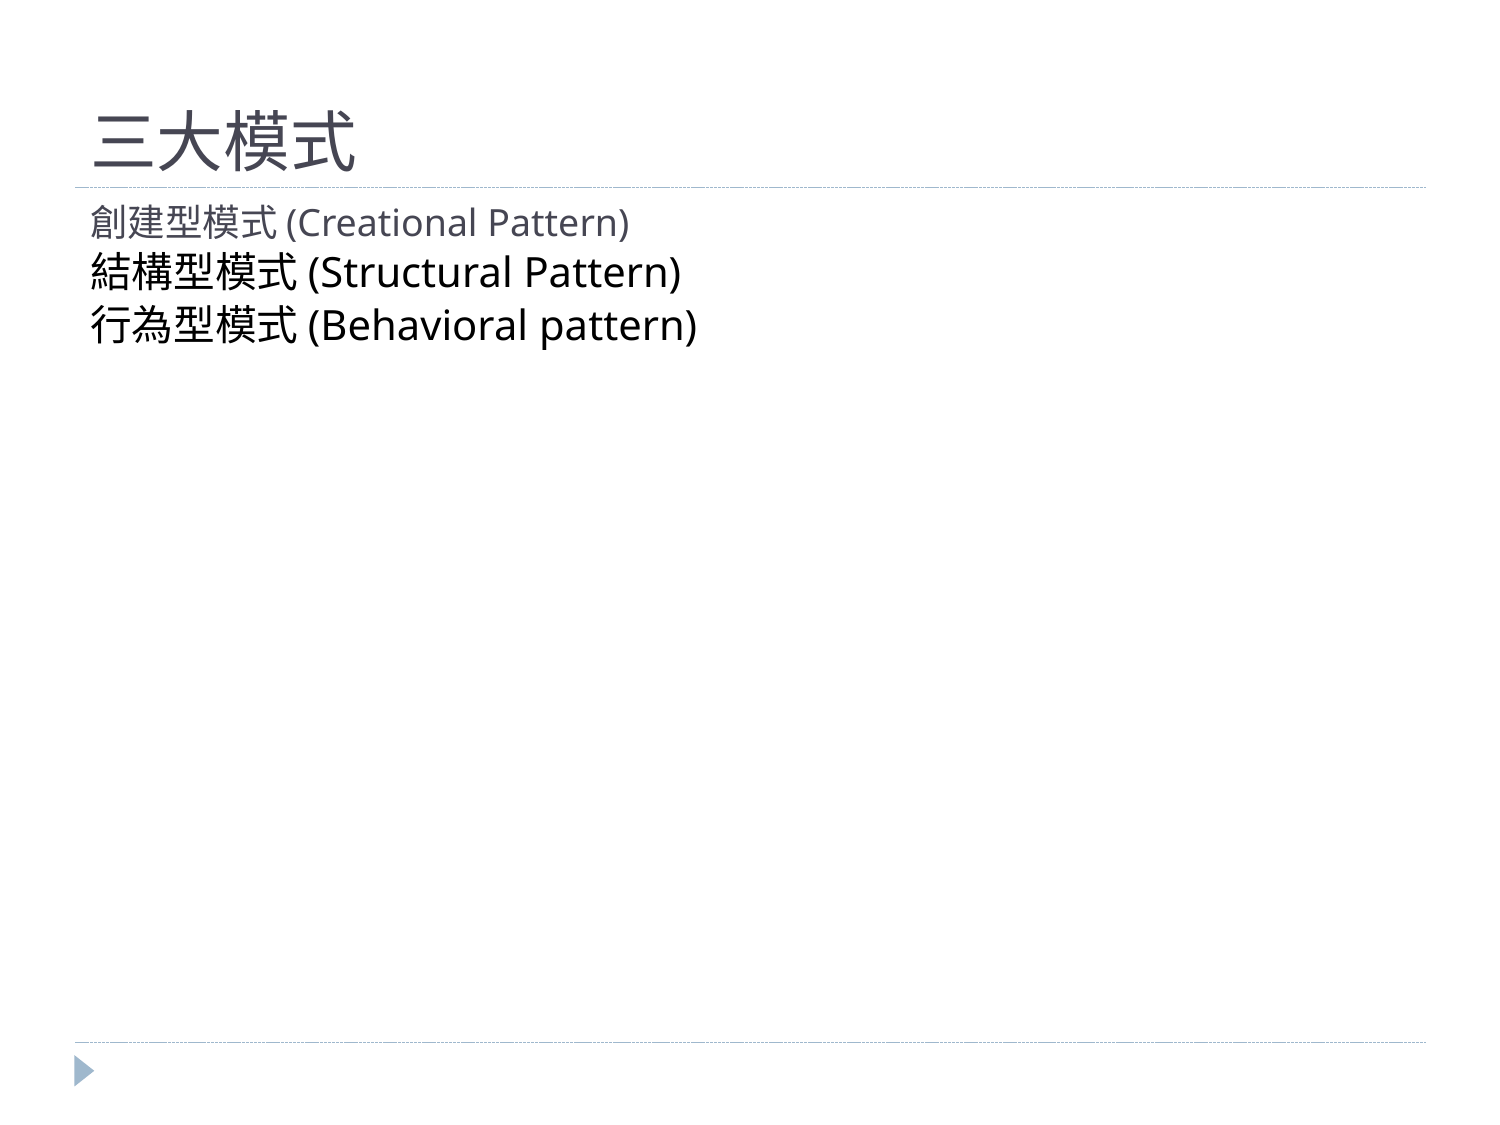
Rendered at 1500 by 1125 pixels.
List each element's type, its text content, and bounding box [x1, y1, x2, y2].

title 三大模式 [75, 24, 1425, 188]
list 創建型模式 (Creational Pattern) 結構型模式 (Structural Pattern) 行為型模式 (Behavioral pattern) [75, 200, 1425, 1010]
